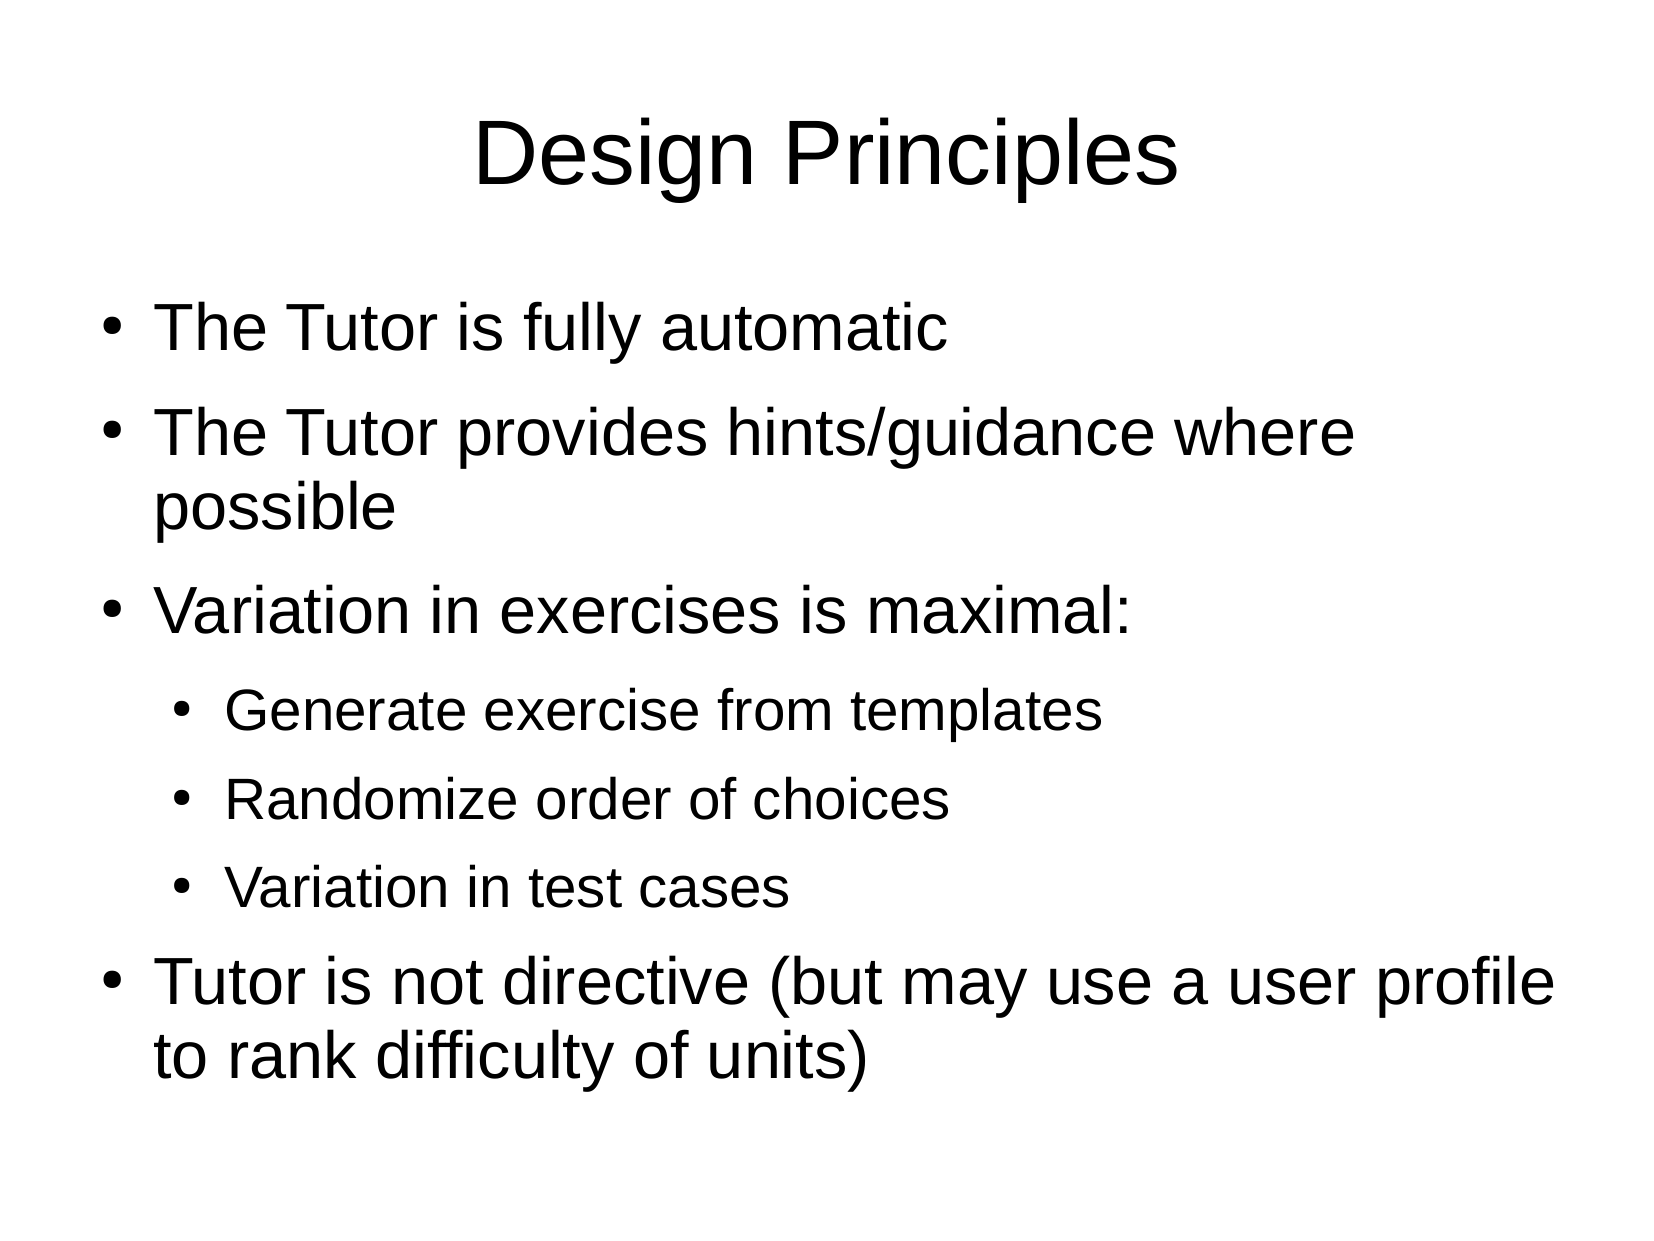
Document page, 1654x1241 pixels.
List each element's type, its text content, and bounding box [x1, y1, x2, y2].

title Design Principles [82, 56, 1571, 250]
list The Tutor is fully automatic The Tutor provides hints/guidance where possible Variation in exercises is maximal: Generate exercise from templates Randomize order of choices Variation in test cases Tutor is not directive (but may use a user profile to rank difficulty of units) [82, 290, 1571, 1094]
